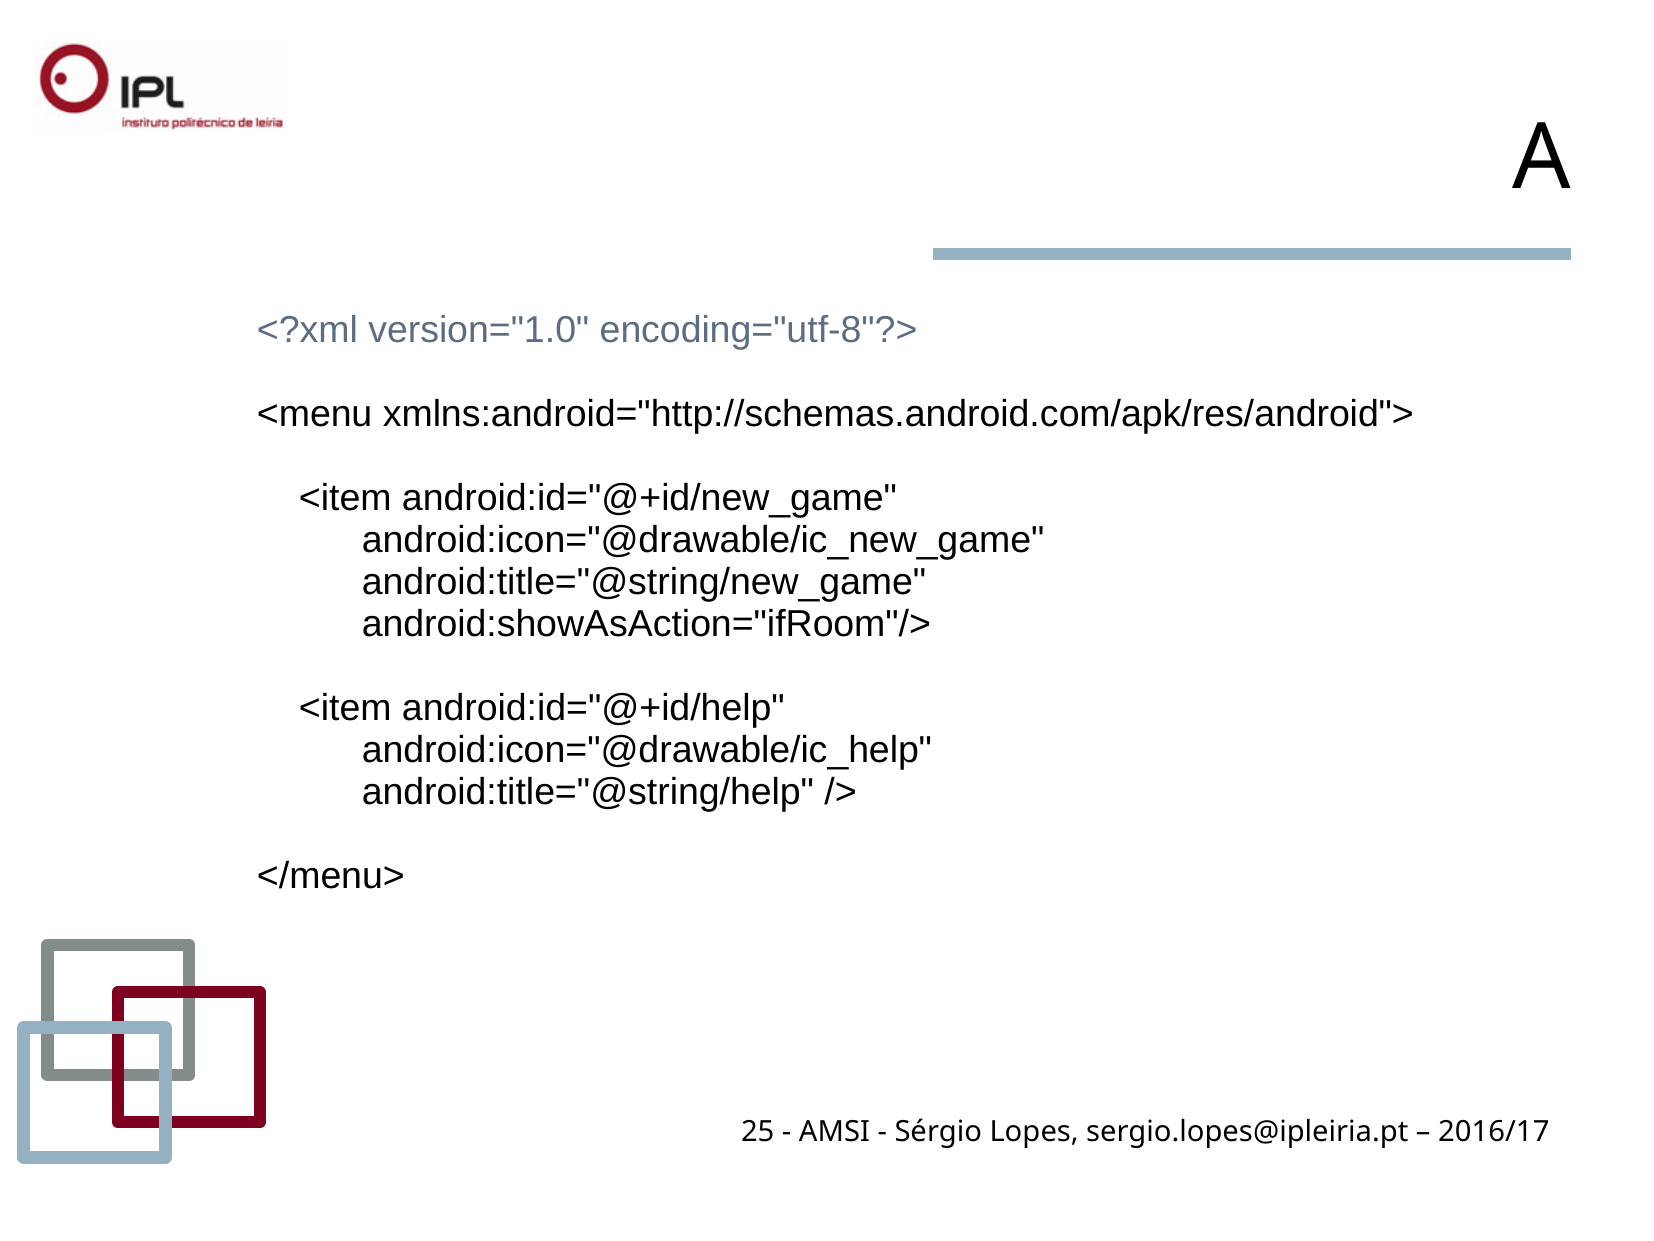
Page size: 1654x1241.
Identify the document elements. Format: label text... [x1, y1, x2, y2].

title A [82, 49, 1571, 257]
text_box <?xml version="1.0" encoding="utf-8"?> <menu xmlns:android="http://schemas.android.com/apk/res/android"> <item android:id="@+id/new_game" android:icon="@drawable/ic_new_game" android:title="@string/new_game" android:showAsAction="ifRoom"/> <item android:id="@+id/help" android:icon="@drawable/ic_help" android:title="@string/help" /> </menu> [242, 301, 1453, 904]
picture [35, 41, 291, 133]
text_box 25 - AMSI - Sérgio Lopes, sergio.lopes@ipleiria.pt – 2016/17 [242, 1103, 1565, 1158]
